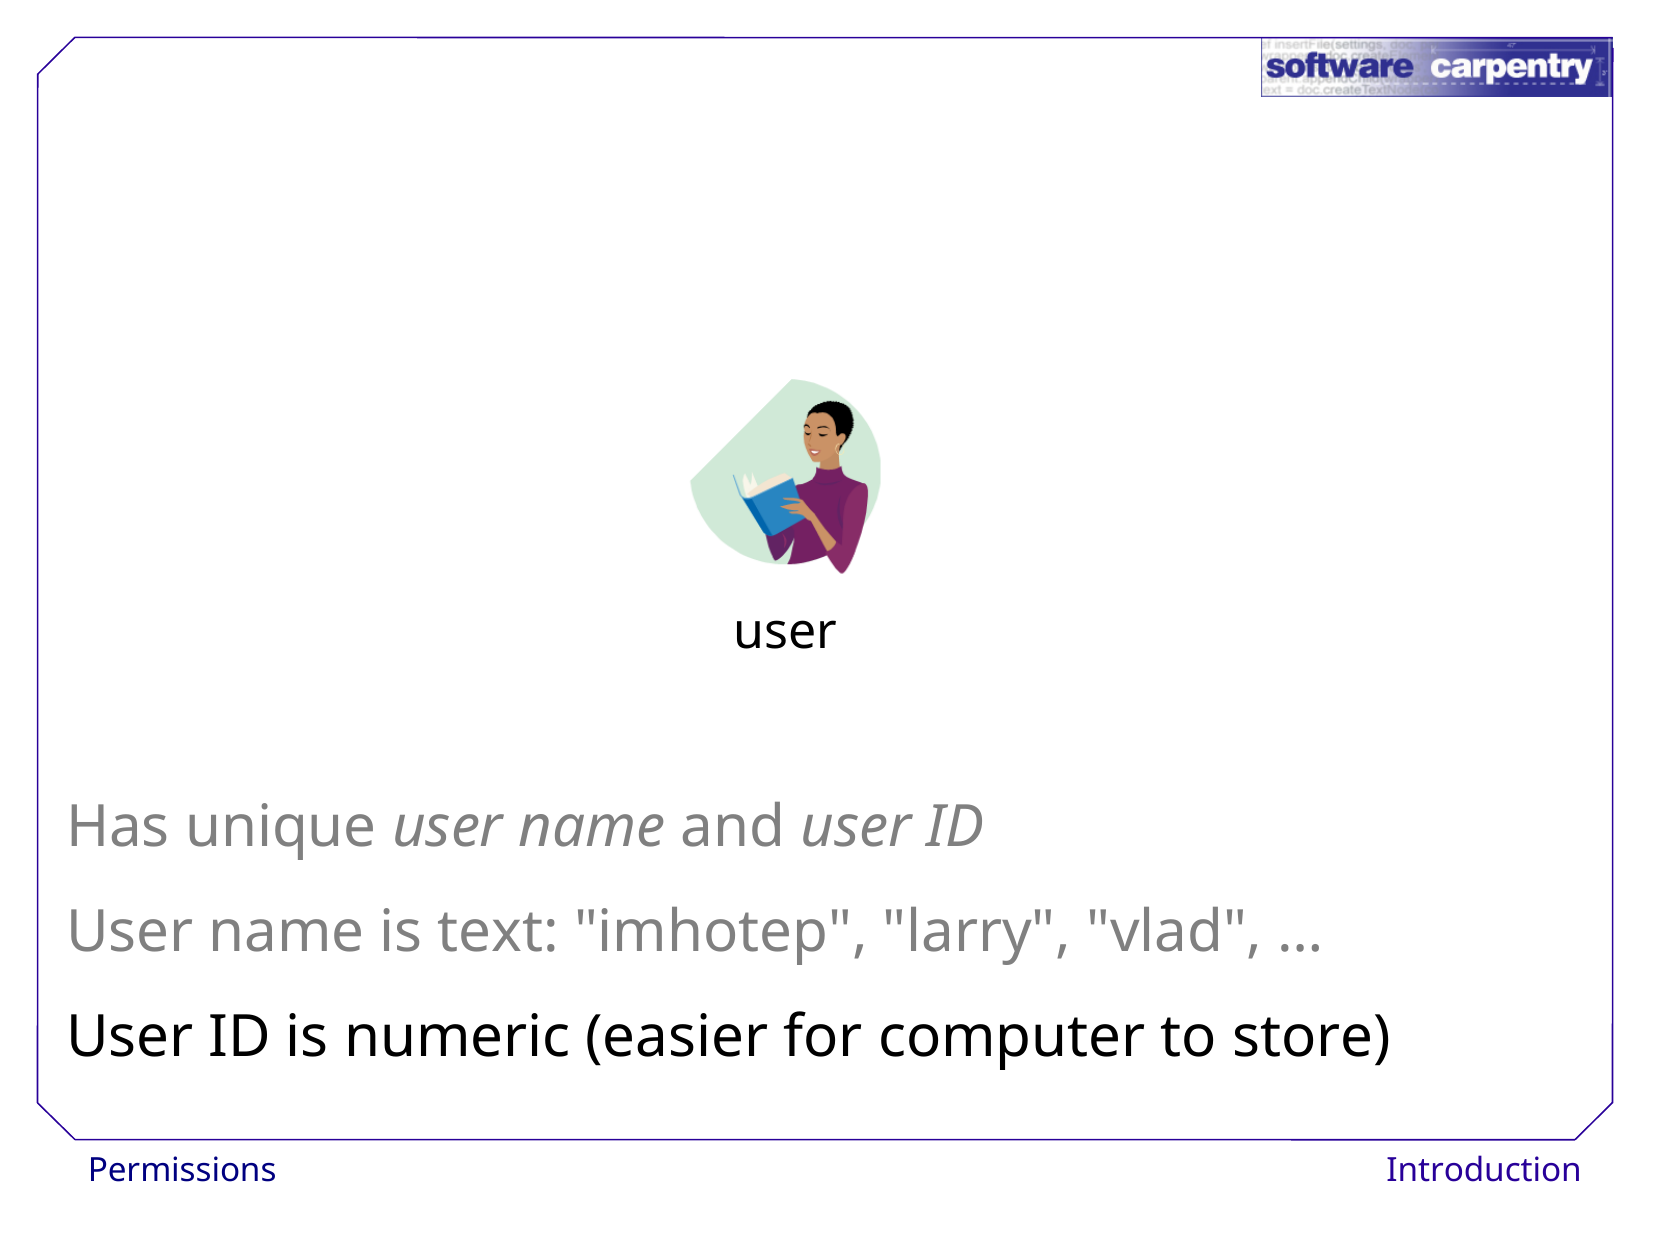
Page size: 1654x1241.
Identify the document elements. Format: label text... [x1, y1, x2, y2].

table_header [392, 596, 654, 683]
table_header [1179, 596, 1441, 683]
text_box Has unique user name and user ID User name is text: "imhotep", "larry", "vlad", … User ID is numeric (easier for computer to store) [51, 745, 1556, 1076]
picture [675, 378, 893, 583]
table_header user [654, 596, 917, 683]
picture [1261, 39, 1613, 97]
table_header [917, 596, 1179, 683]
